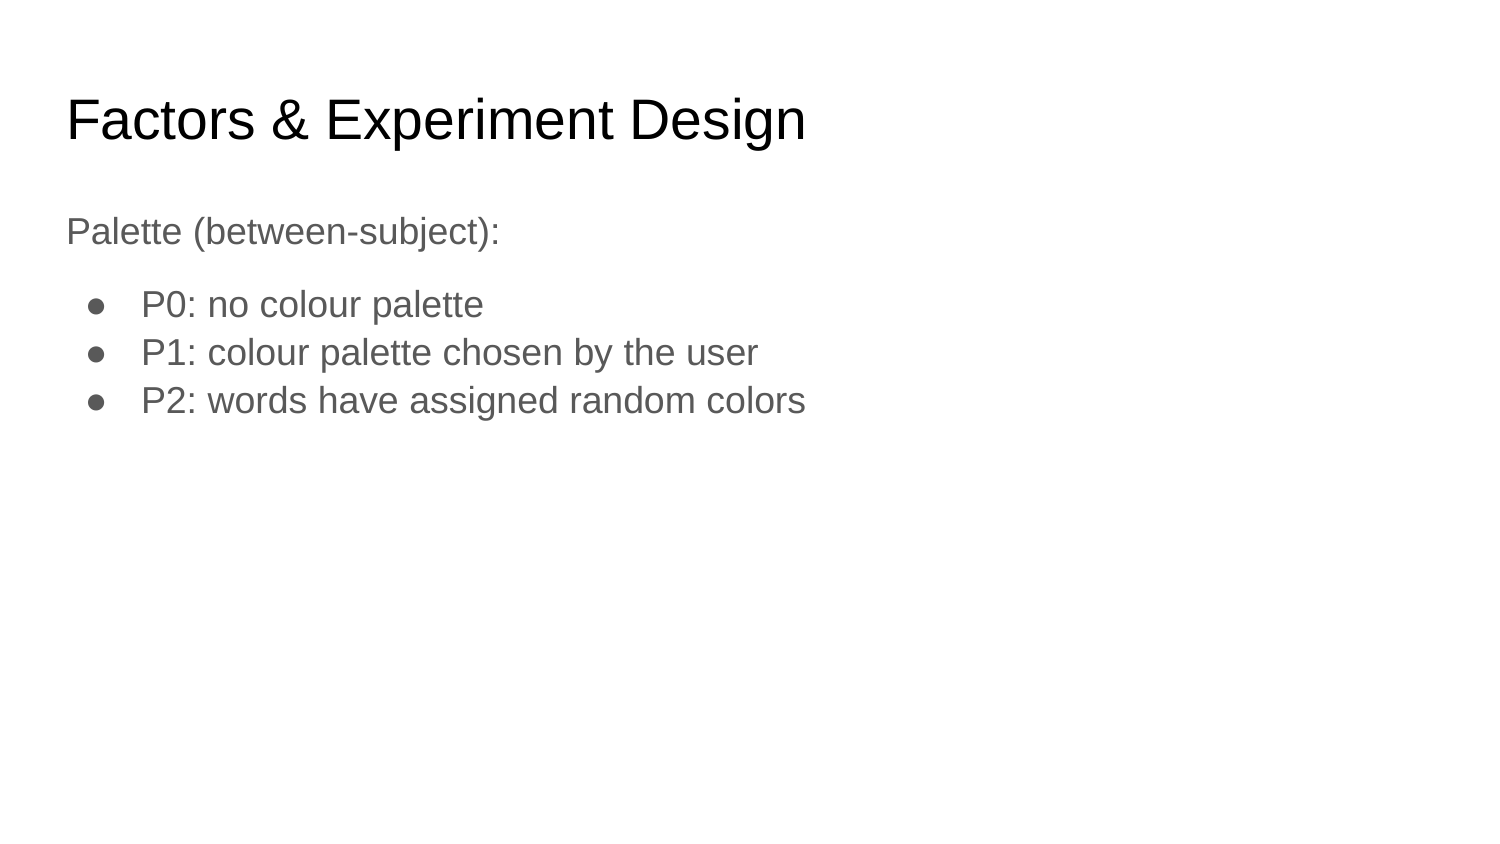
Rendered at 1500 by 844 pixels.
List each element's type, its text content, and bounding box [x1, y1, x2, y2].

list Palette (between-subject): P0: no colour palette P1: colour palette chosen by the user P2: words have assigned random colors [51, 189, 1449, 750]
title Factors & Experiment Design [51, 72, 1449, 167]
